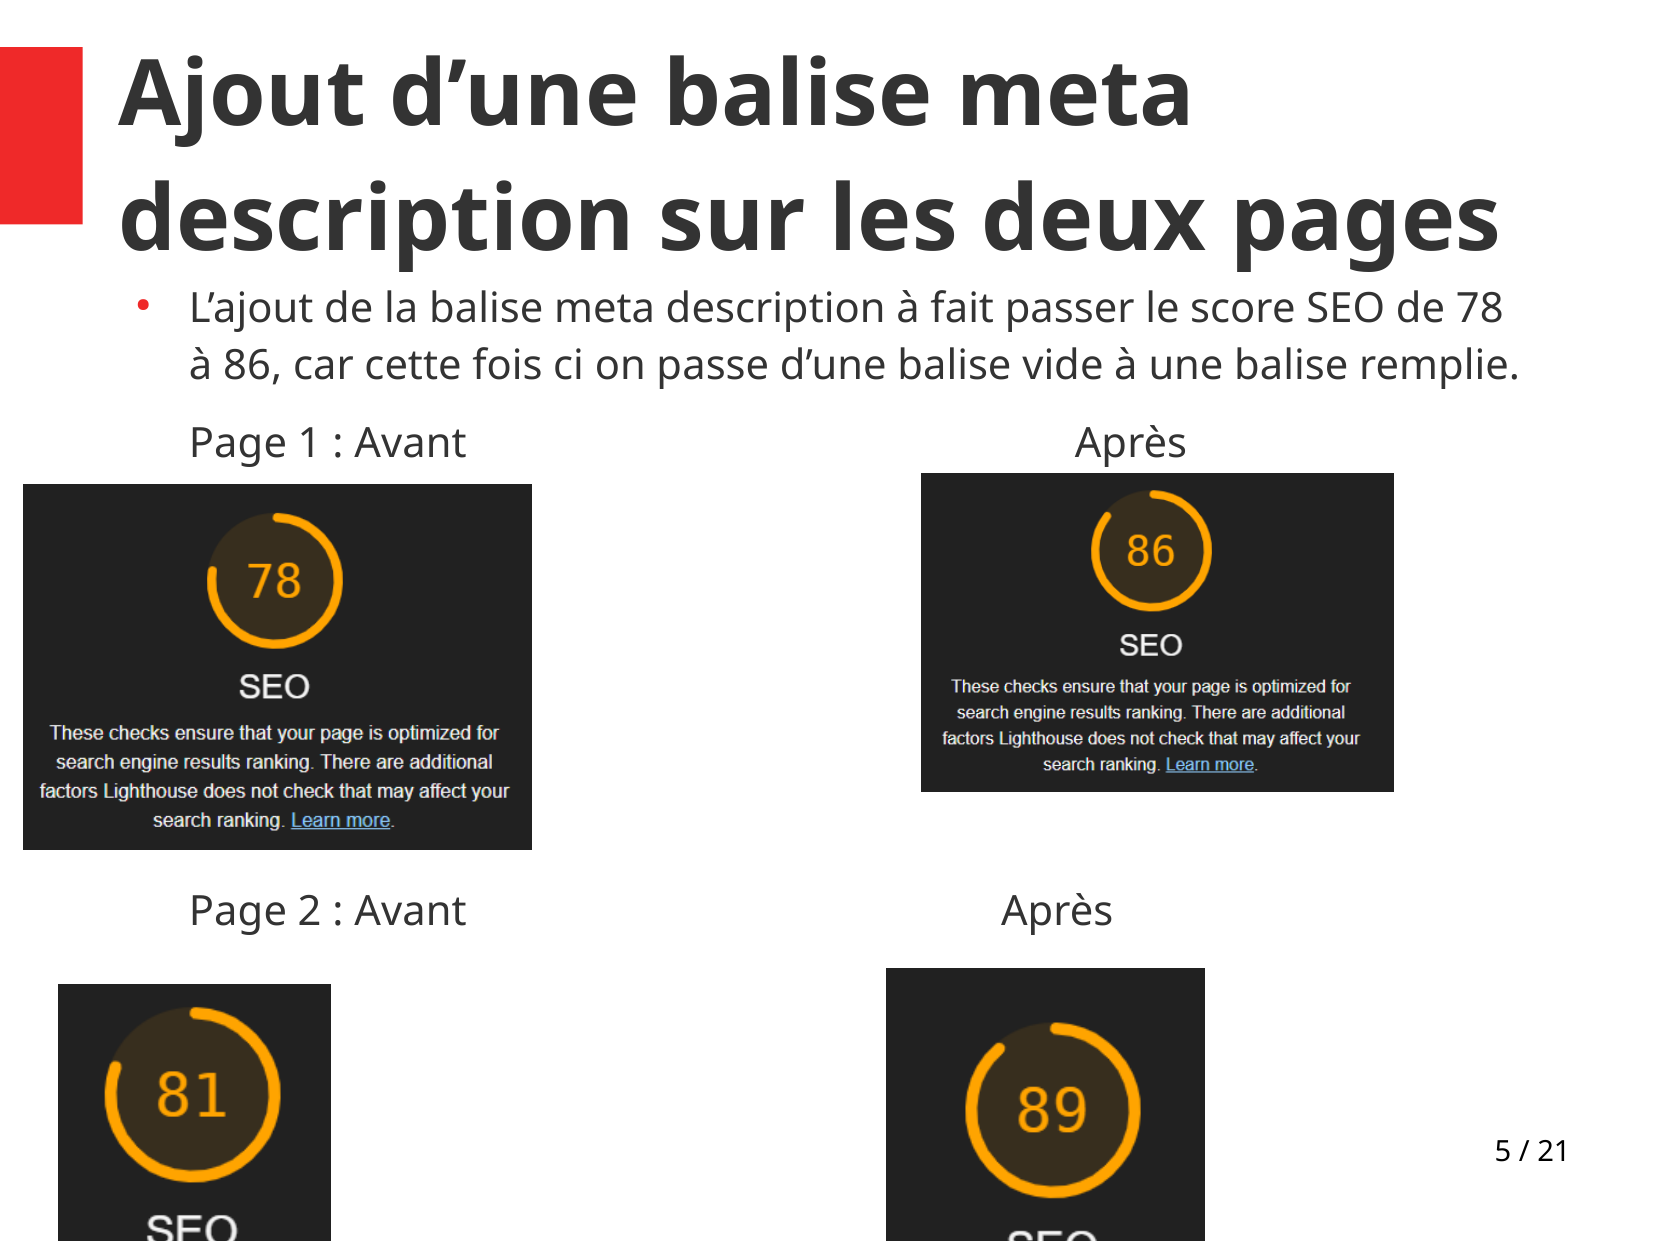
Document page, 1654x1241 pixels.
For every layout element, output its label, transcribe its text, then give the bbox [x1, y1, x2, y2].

list L’ajout de la balise meta description à fait passer le score SEO de 78 à 86, car cette fois ci on passe d’une balise vide à une balise remplie. Page 1 : Avant Après Page 2 : Avant Après [118, 277, 1536, 998]
picture [886, 968, 1205, 1241]
picture [23, 484, 532, 850]
picture [58, 984, 331, 1241]
title Ajout d’une balise meta description sur les deux pages [118, 27, 1571, 278]
picture [921, 473, 1394, 792]
